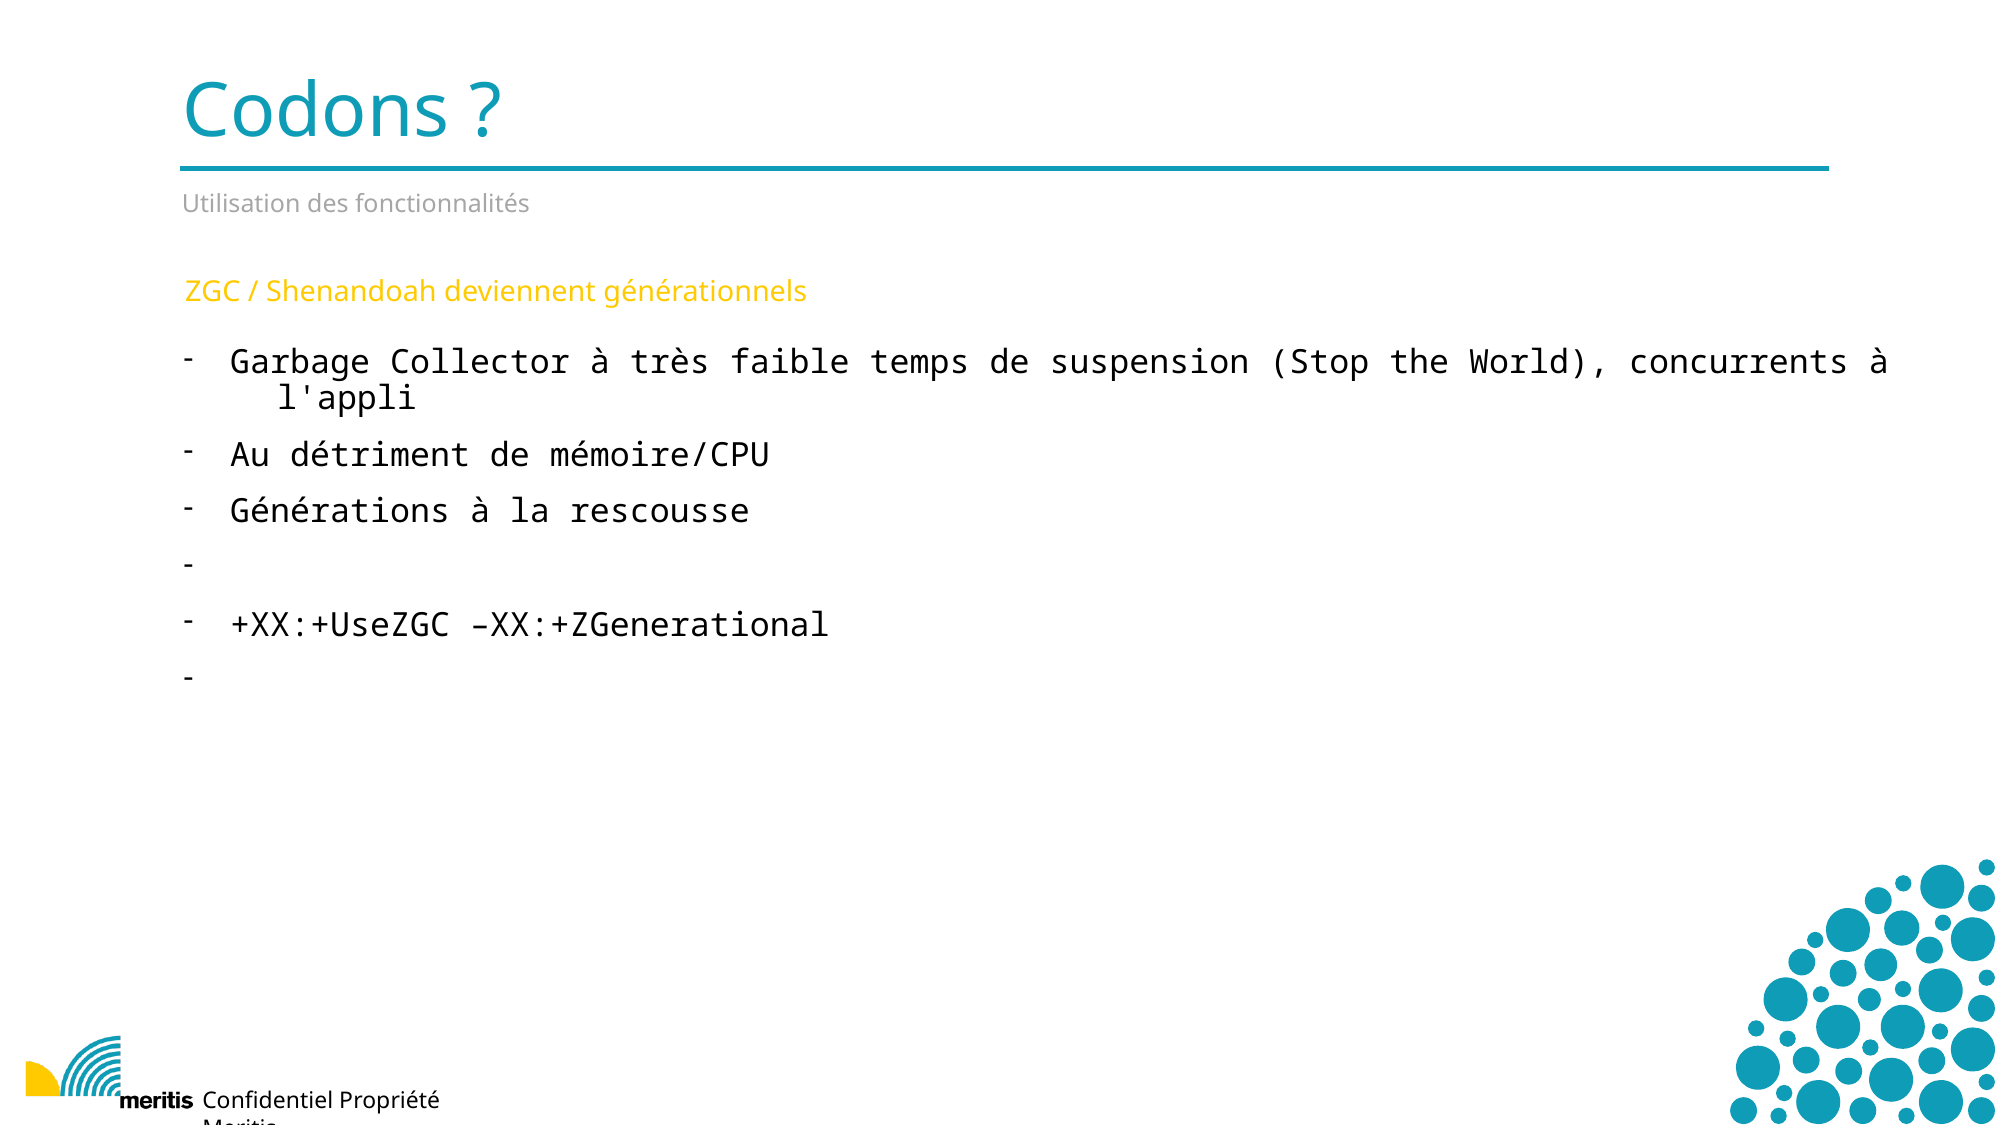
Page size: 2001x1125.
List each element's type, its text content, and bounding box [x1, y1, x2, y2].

list ZGC / Shenandoah deviennent générationnels [169, 268, 967, 316]
list Utilisation des fonctionnalités [166, 183, 1830, 237]
list Garbage Collector à très faible temps de suspension (Stop the World), concurrents à l'appli Au détriment de mémoire/CPU Générations à la rescousse +XX:+UseZGC –XX:+ZGenerational [168, 337, 1946, 955]
list Codons ? [167, 64, 1830, 180]
